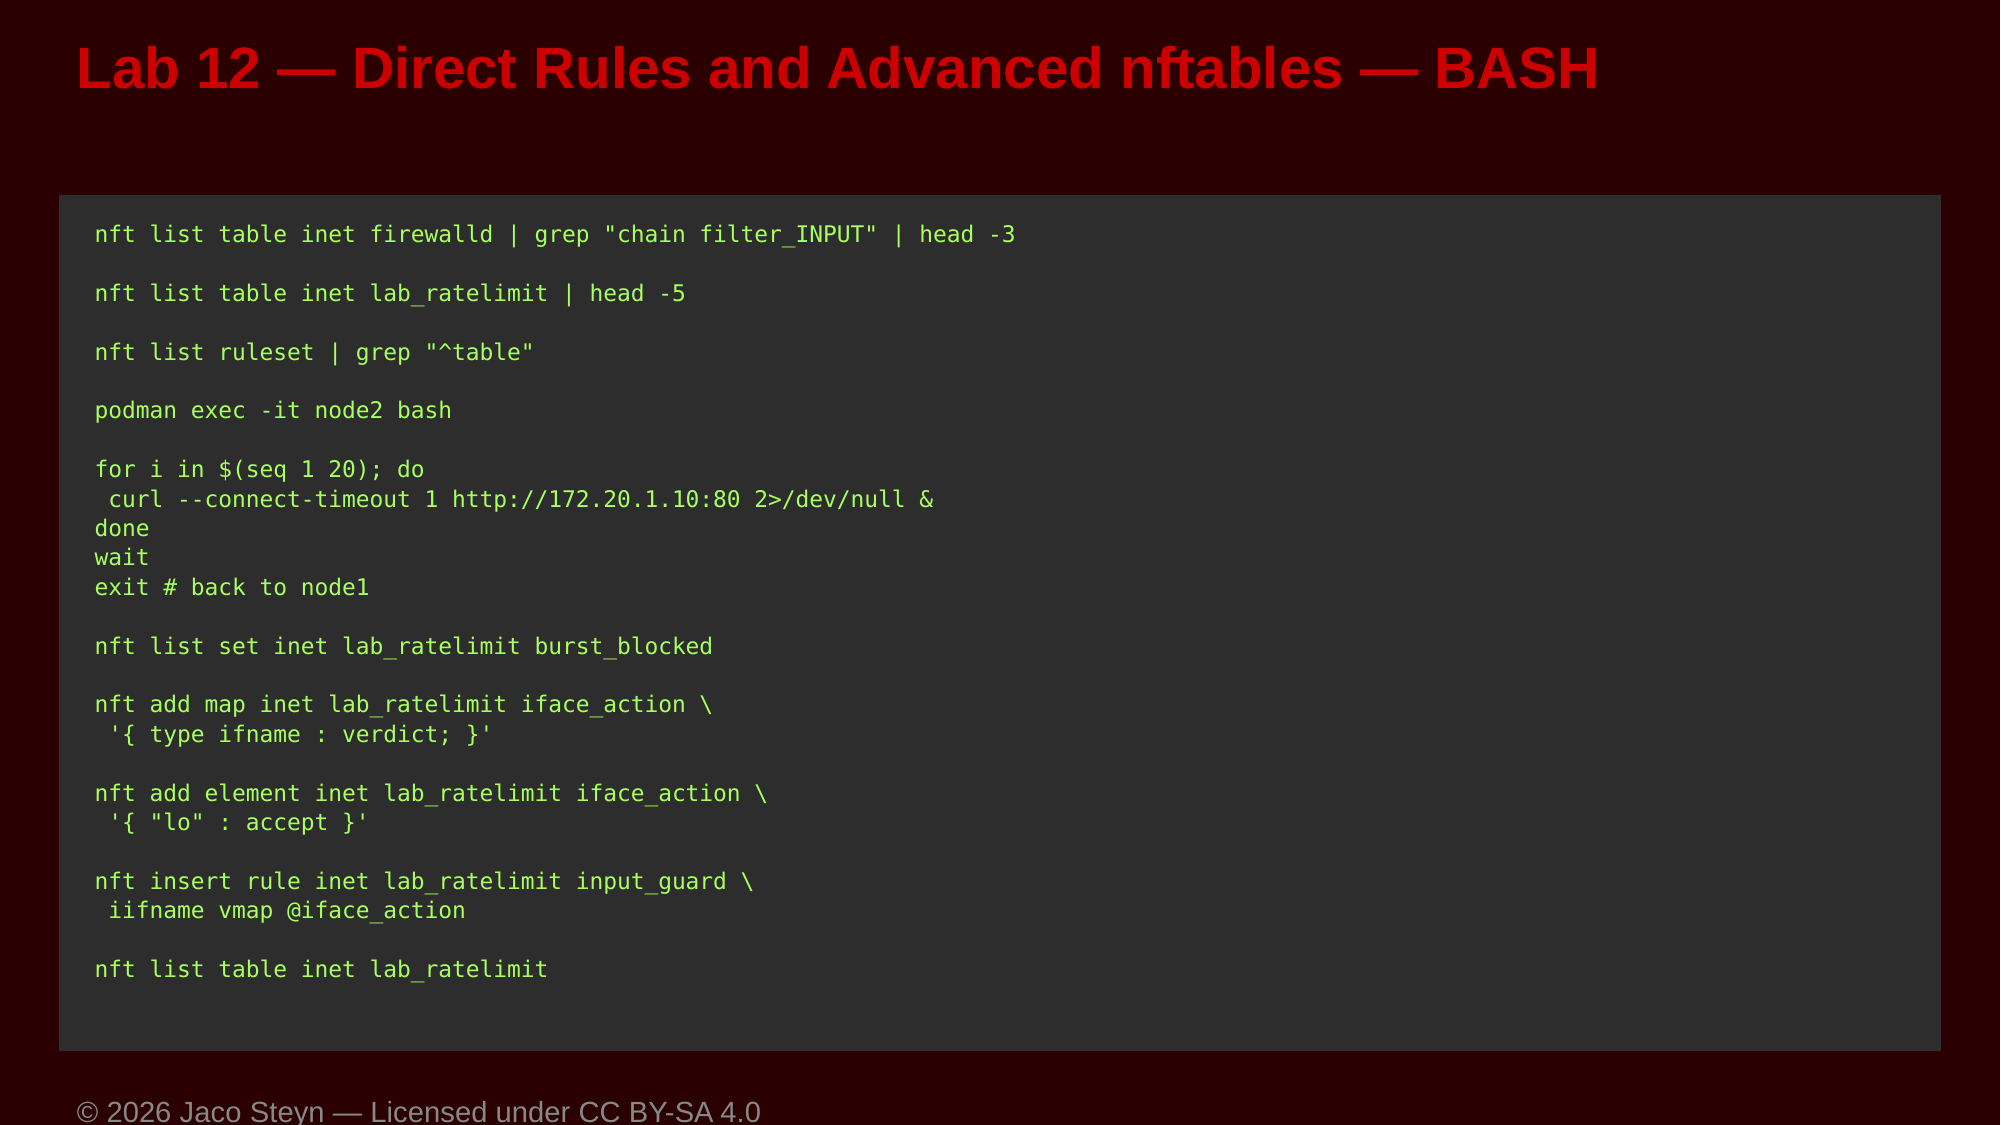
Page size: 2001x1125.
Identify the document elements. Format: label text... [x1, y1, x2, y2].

text_box © 2026 Jaco Steyn — Licensed under CC BY-SA 4.0 [59, 1083, 1942, 1120]
text_box Lab 12 — Direct Rules and Advanced nftables — BASH [59, 23, 1942, 178]
text_box nft list table inet firewalld | grep "chain filter_INPUT" | head -3 nft list table inet lab_ratelimit | head -5 nft list ruleset | grep "^table" podman exec -it node2 bash for i in $(seq 1 20); do curl --connect-timeout 1 http://172.20.1.10:80 2>/dev/null & done wait exit # back to node1 nft list set inet lab_ratelimit burst_blocked nft add map inet lab_ratelimit iface_action \ '{ type ifname : verdict; }' nft add element inet lab_ratelimit iface_action \ '{ "lo" : accept }' nft insert rule inet lab_ratelimit input_guard \ iifname vmap @iface_action nft list table inet lab_ratelimit [59, 194, 1942, 1052]
